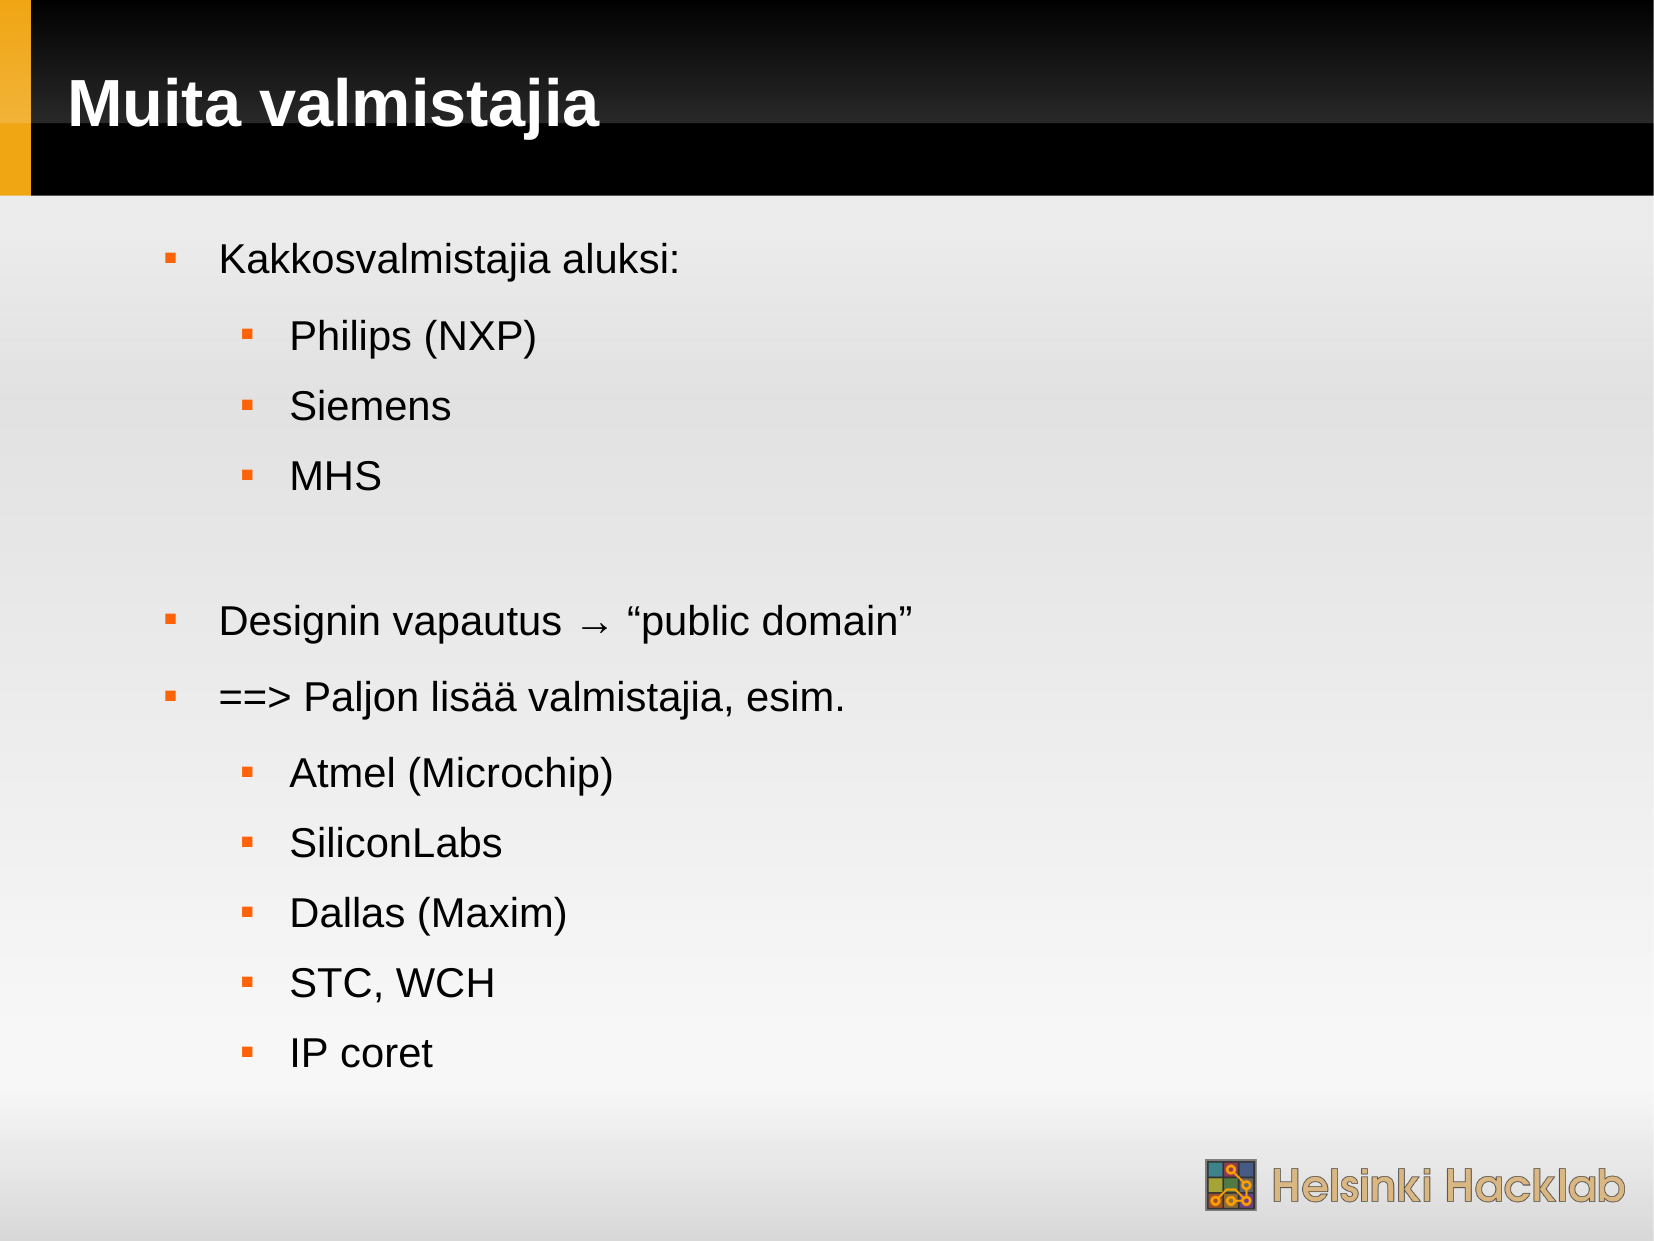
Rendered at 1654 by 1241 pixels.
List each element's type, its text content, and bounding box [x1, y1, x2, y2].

list Kakkosvalmistajia aluksi: Philips (NXP) Siemens MHS Designin vapautus → “public domain” ==> Paljon lisää valmistajia, esim. Atmel (Microchip) SiliconLabs Dallas (Maxim) STC, WCH IP coret [147, 236, 1536, 1211]
title Muita valmistajia [67, 0, 1556, 208]
picture [0, 0, 1654, 1241]
